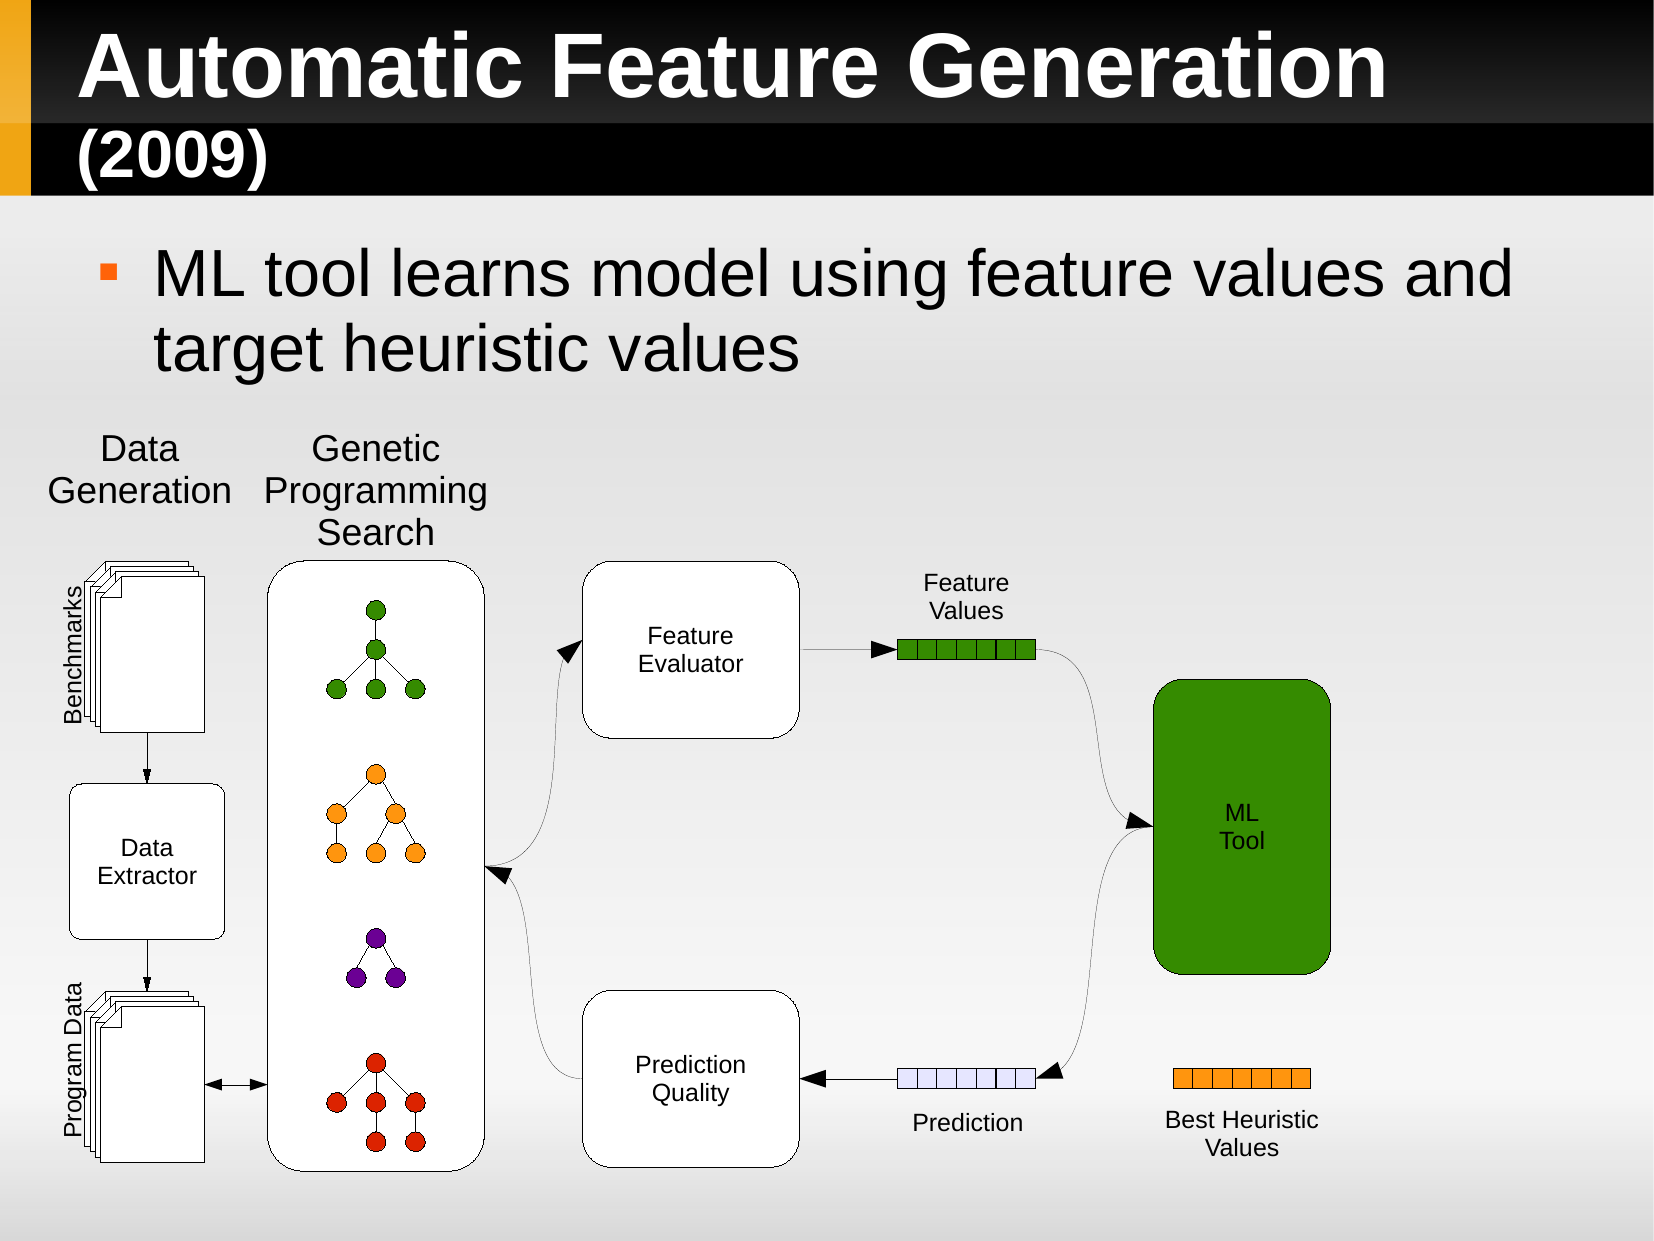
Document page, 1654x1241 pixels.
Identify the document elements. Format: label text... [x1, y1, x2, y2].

text_box [1173, 1068, 1311, 1089]
text_box Benchmarks [51, 563, 115, 741]
text_box [143, 769, 151, 784]
text_box [103, 561, 205, 733]
text_box Prediction Quality [582, 990, 800, 1168]
title Automatic Feature Generation (2009) [76, 0, 1565, 208]
picture [0, 0, 1654, 1241]
text_box [95, 977, 205, 1163]
text_box Prediction [879, 1100, 1057, 1148]
list ML tool learns model using feature values and target heuristic values [82, 236, 1571, 434]
text_box Feature Evaluator [582, 561, 800, 739]
text_box Data Generation [11, 420, 268, 529]
text_box [267, 575, 485, 1172]
text_box Best Heuristic Values [1133, 1098, 1351, 1176]
text_box [897, 639, 1036, 660]
text_box Genetic Programming Search [248, 434, 504, 575]
text_box Feature Values [877, 561, 1056, 639]
text_box Program Data [51, 946, 115, 1154]
text_box ML Tool [1153, 679, 1331, 975]
text_box [897, 1068, 1036, 1089]
text_box Data Extractor [69, 783, 225, 940]
